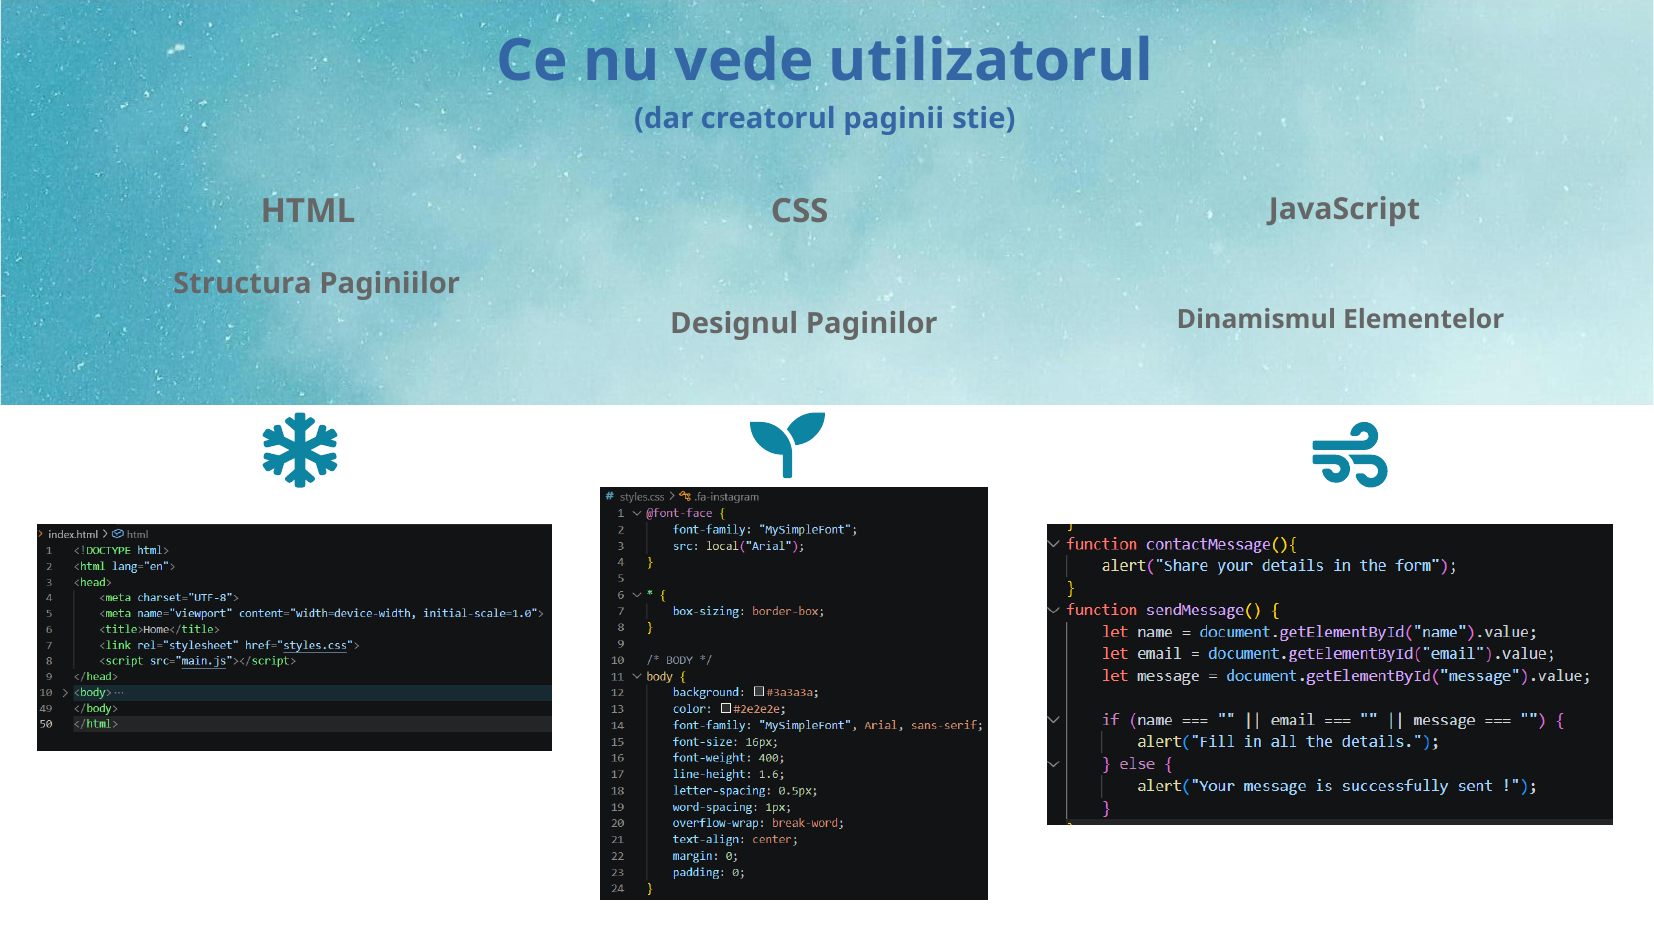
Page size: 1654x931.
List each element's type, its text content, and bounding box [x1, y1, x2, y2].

list JavaScript Dinamismul Elementelor [1050, 187, 1576, 338]
text_box [1348, 454, 1388, 488]
picture [1047, 524, 1613, 826]
text_box [1312, 454, 1350, 483]
picture [2, 1, 1653, 405]
text_box [262, 412, 338, 488]
title Ce nu vede utilizatorul (dar creatorul paginii stie) [75, 4, 1576, 151]
text_box [1312, 421, 1379, 450]
list HTML Structura Paginiilor [75, 187, 487, 376]
picture [37, 524, 552, 751]
picture [600, 487, 988, 901]
list CSS Designul Paginilor [487, 187, 1051, 376]
text_box [750, 421, 793, 479]
text_box [786, 412, 826, 446]
